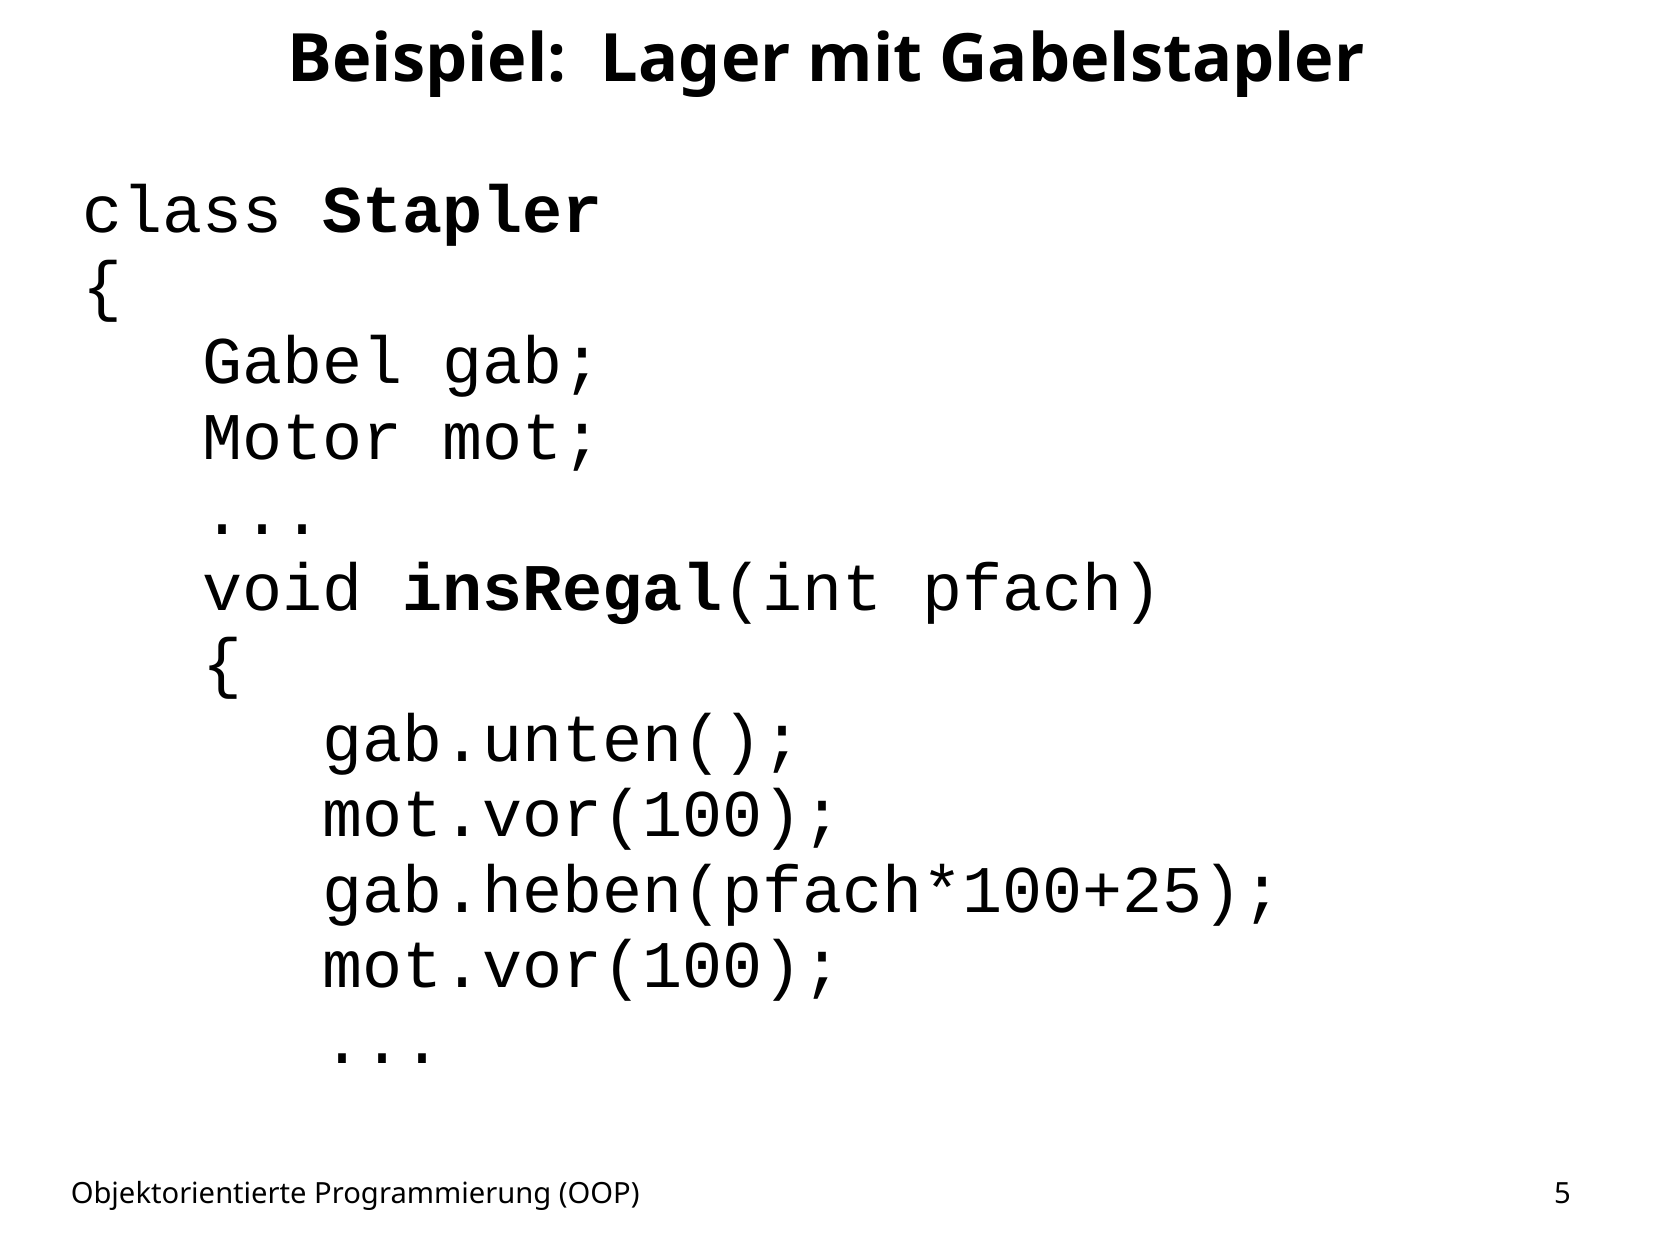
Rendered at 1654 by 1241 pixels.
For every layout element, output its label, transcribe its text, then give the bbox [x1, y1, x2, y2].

title Beispiel: Lager mit Gabelstapler [0, 5, 1654, 107]
list class Stapler { Gabel gab; Motor mot; ... void insRegal(int pfach) { gab.unten(); mot.vor(100); gab.heben(pfach*100+25); mot.vor(100); ... [82, 177, 1571, 1146]
